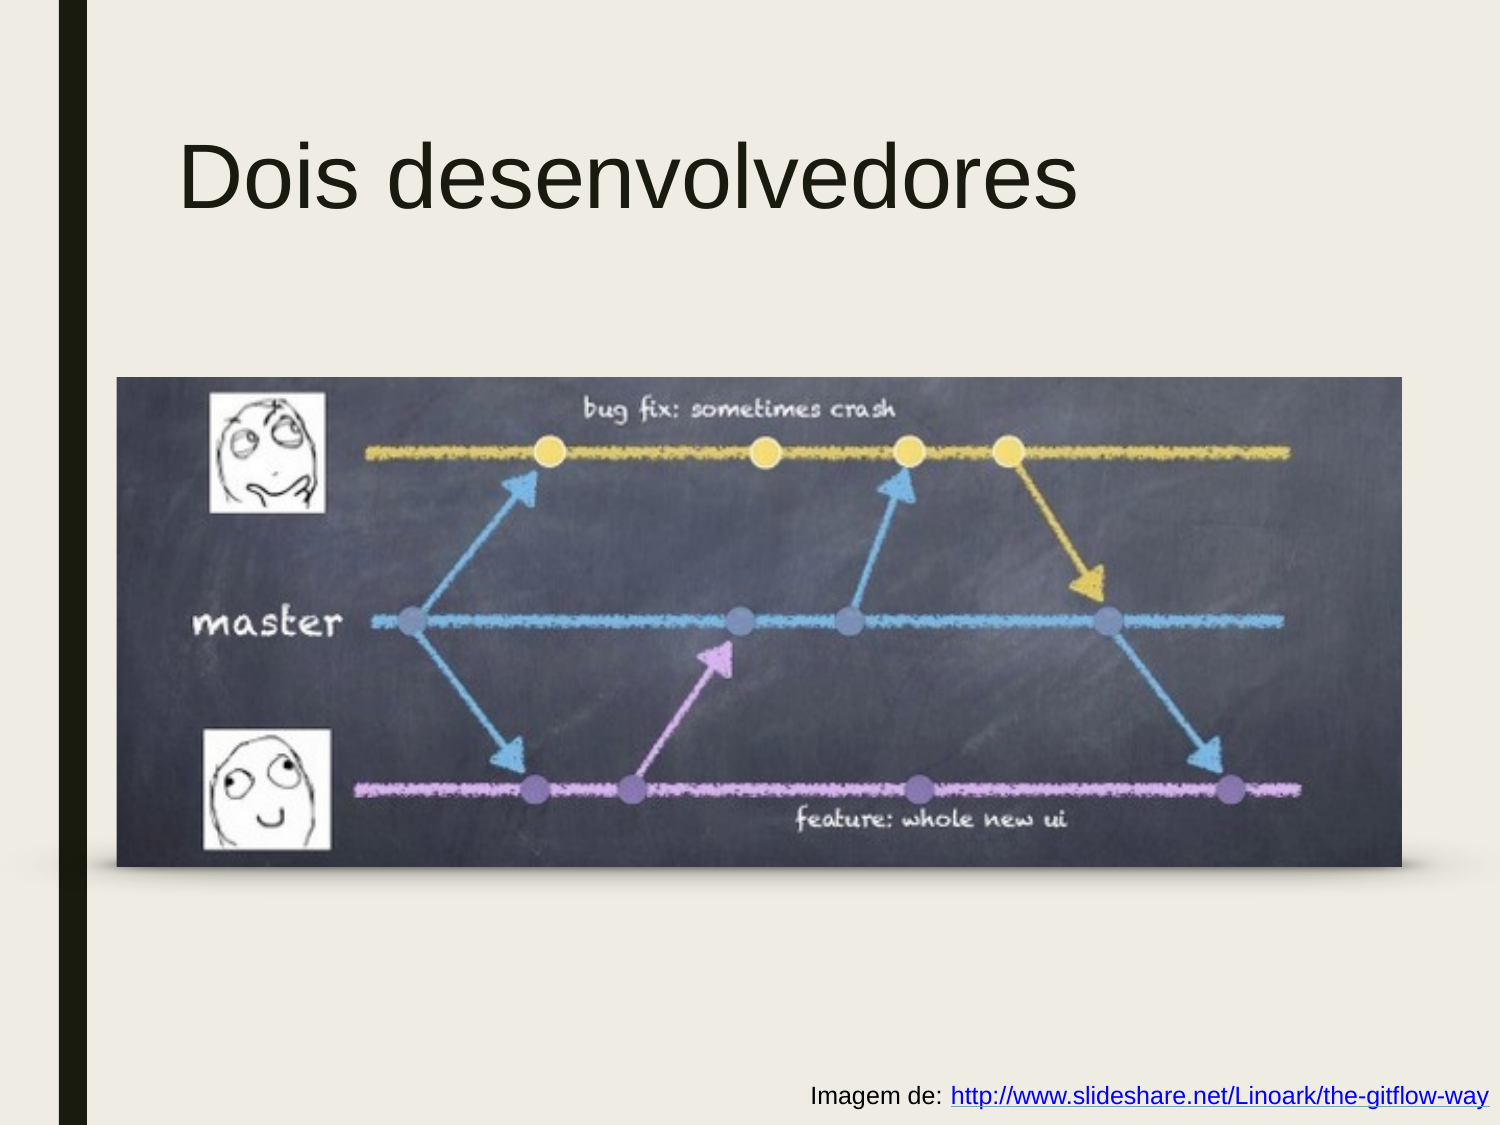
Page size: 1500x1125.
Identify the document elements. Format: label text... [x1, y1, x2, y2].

text_box Imagem de: http://www.slideshare.net/Linoark/the-gitflow-way [808, 1077, 1492, 1110]
text_box [0, 377, 1500, 1022]
title Dois desenvolvedores [174, 114, 1082, 305]
